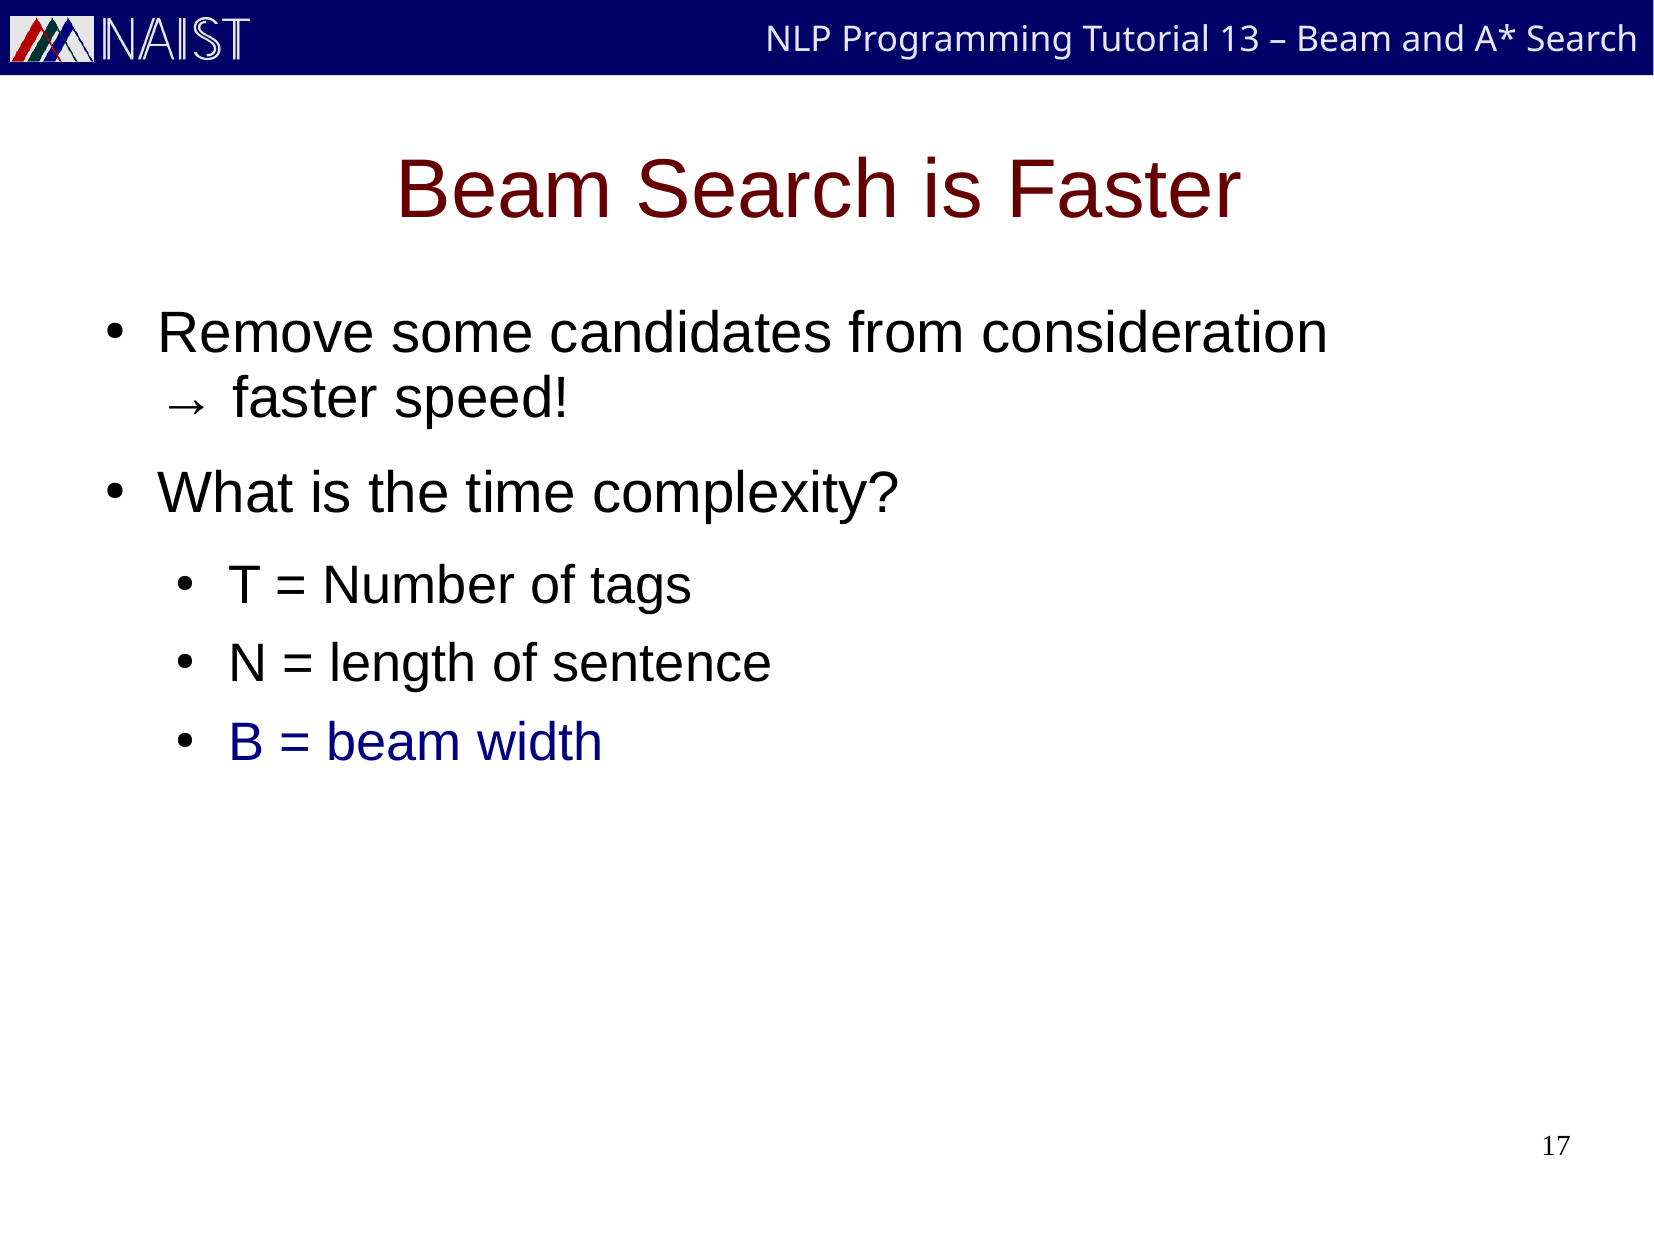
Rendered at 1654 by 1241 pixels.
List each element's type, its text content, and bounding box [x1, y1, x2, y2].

list Remove some candidates from consideration → faster speed! What is the time complexity? T = Number of tags N = length of sentence B = beam width [86, 300, 1576, 1119]
picture [10, 16, 94, 62]
picture [102, 17, 251, 60]
title Beam Search is Faster [75, 92, 1564, 285]
